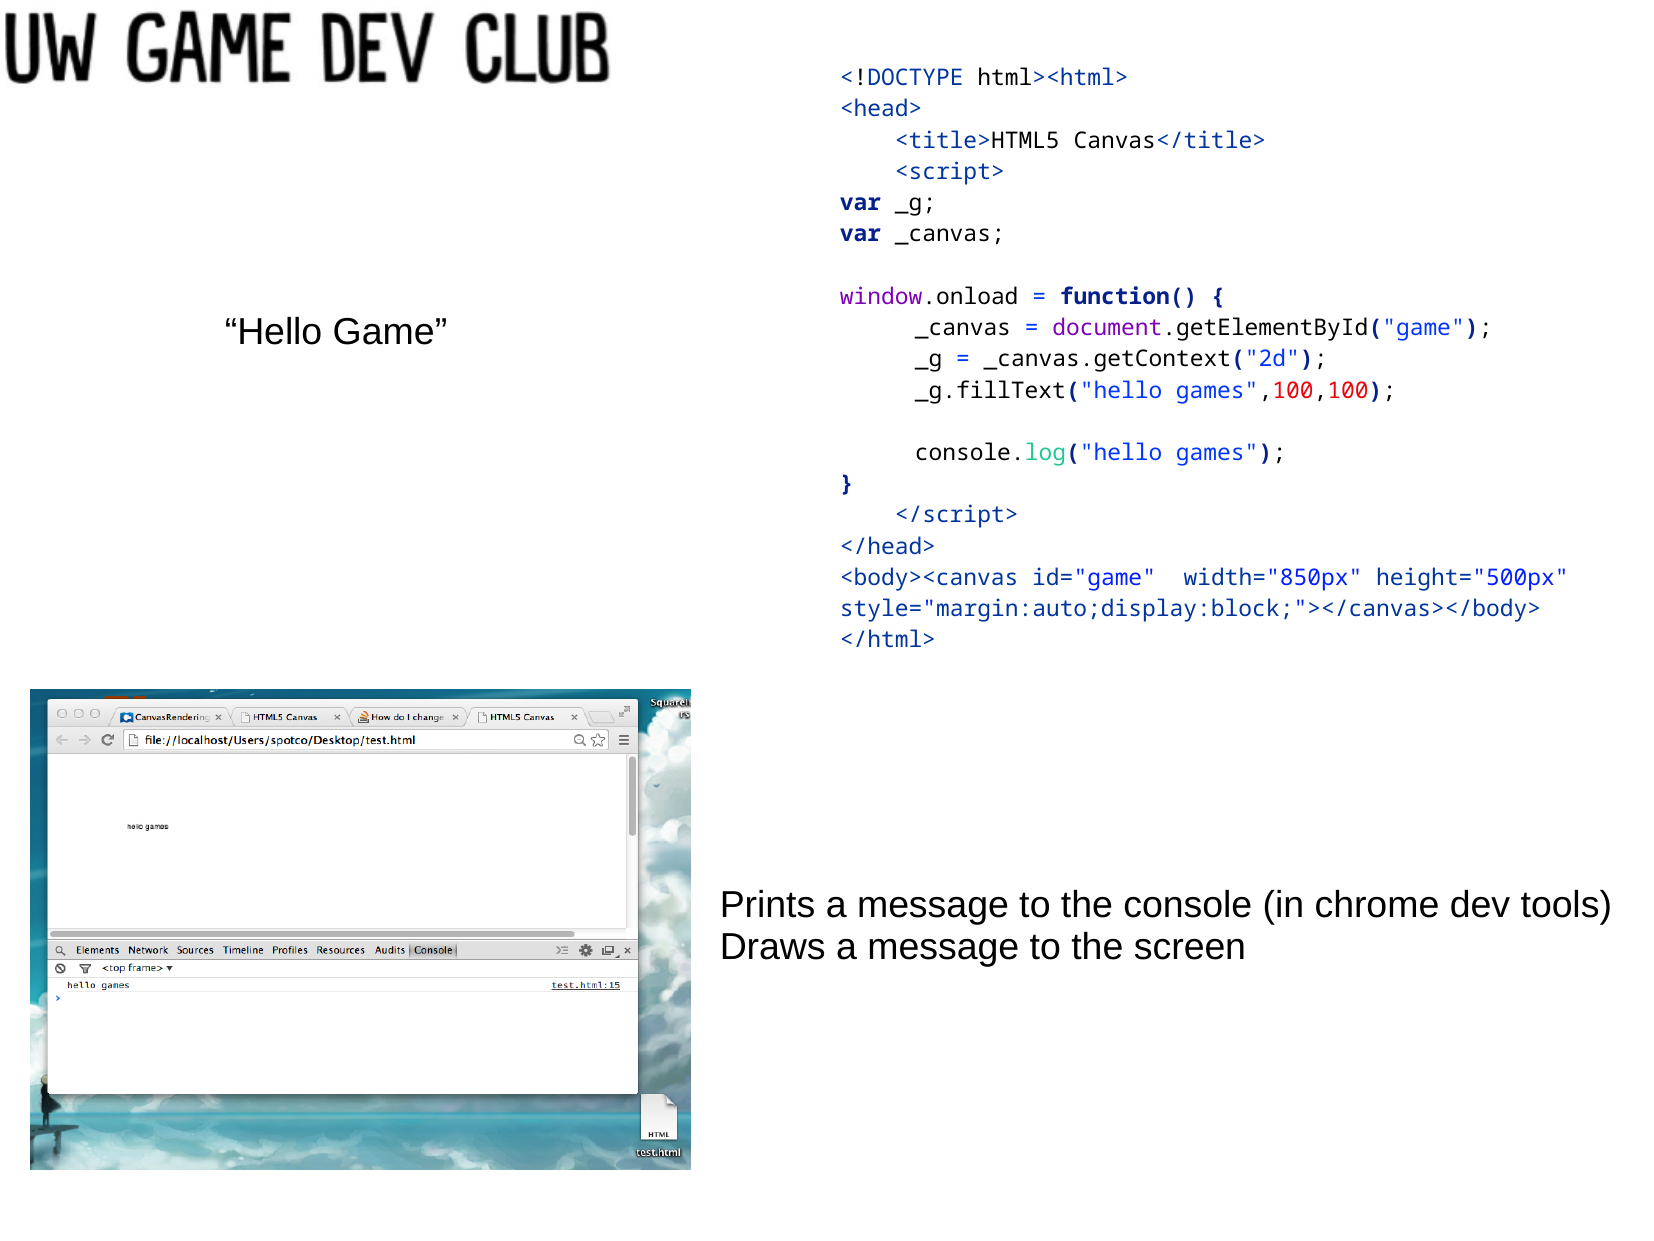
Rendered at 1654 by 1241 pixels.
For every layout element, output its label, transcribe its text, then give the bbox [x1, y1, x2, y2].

text_box “Hello Game” [210, 303, 825, 361]
text_box <!DOCTYPE html><html> <head> <title>HTML5 Canvas</title> <script> var _g; var _canvas; window.onload = function() { _canvas = document.getElementById("game"); _g = _canvas.getContext("2d"); _g.fillText("hello games",100,100); console.log("hello games"); } </script> </head> <body><canvas id="game" width="850px" height="500px" style="margin:auto;display:block;"></canvas></body> </html> [825, 53, 1654, 616]
picture [30, 689, 691, 1171]
picture [1, 1, 617, 90]
text_box Prints a message to the console (in chrome dev tools) Draws a message to the screen [705, 876, 1654, 976]
